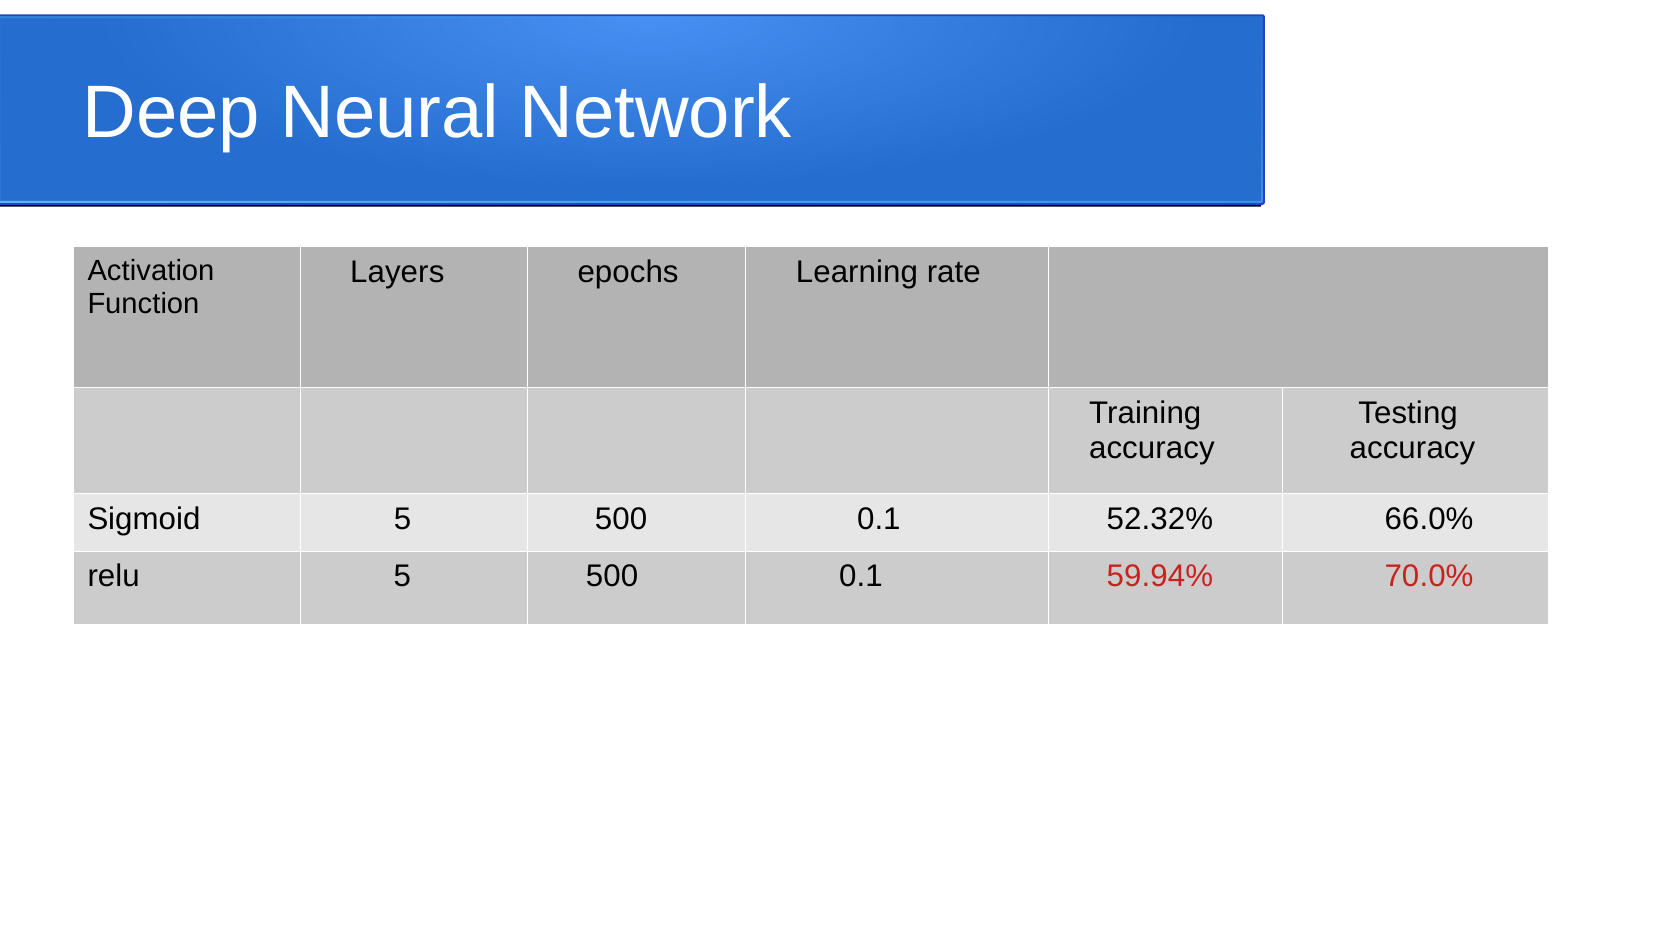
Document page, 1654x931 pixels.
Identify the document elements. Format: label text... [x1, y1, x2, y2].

table_cell 5 [301, 552, 527, 624]
table_cell [528, 388, 745, 493]
table_cell 59.94% [1049, 552, 1282, 624]
table_cell 0.1 [746, 552, 1048, 624]
table_header epochs [528, 247, 745, 387]
table_cell [301, 388, 527, 493]
table_cell 500 [528, 494, 745, 551]
table_cell 66.0% [1283, 494, 1548, 551]
table_cell 70.0% [1283, 552, 1548, 624]
table_cell Testing accuracy [1283, 388, 1548, 493]
table_cell 0.1 [746, 494, 1048, 551]
table_cell 5 [301, 494, 527, 551]
table_cell Sigmoid [74, 494, 300, 551]
table_header Layers [301, 247, 527, 387]
table_header Learning rate [746, 247, 1048, 387]
table_header [1049, 247, 1548, 387]
table_cell 500 [528, 552, 745, 624]
table_cell [74, 388, 300, 493]
title Deep Neural Network [82, 35, 1235, 189]
table_cell [746, 388, 1048, 493]
table_cell relu [74, 552, 300, 624]
table_header Activation Function [74, 247, 300, 387]
table_cell Training accuracy [1049, 388, 1282, 493]
table_cell 52.32% [1049, 494, 1282, 551]
